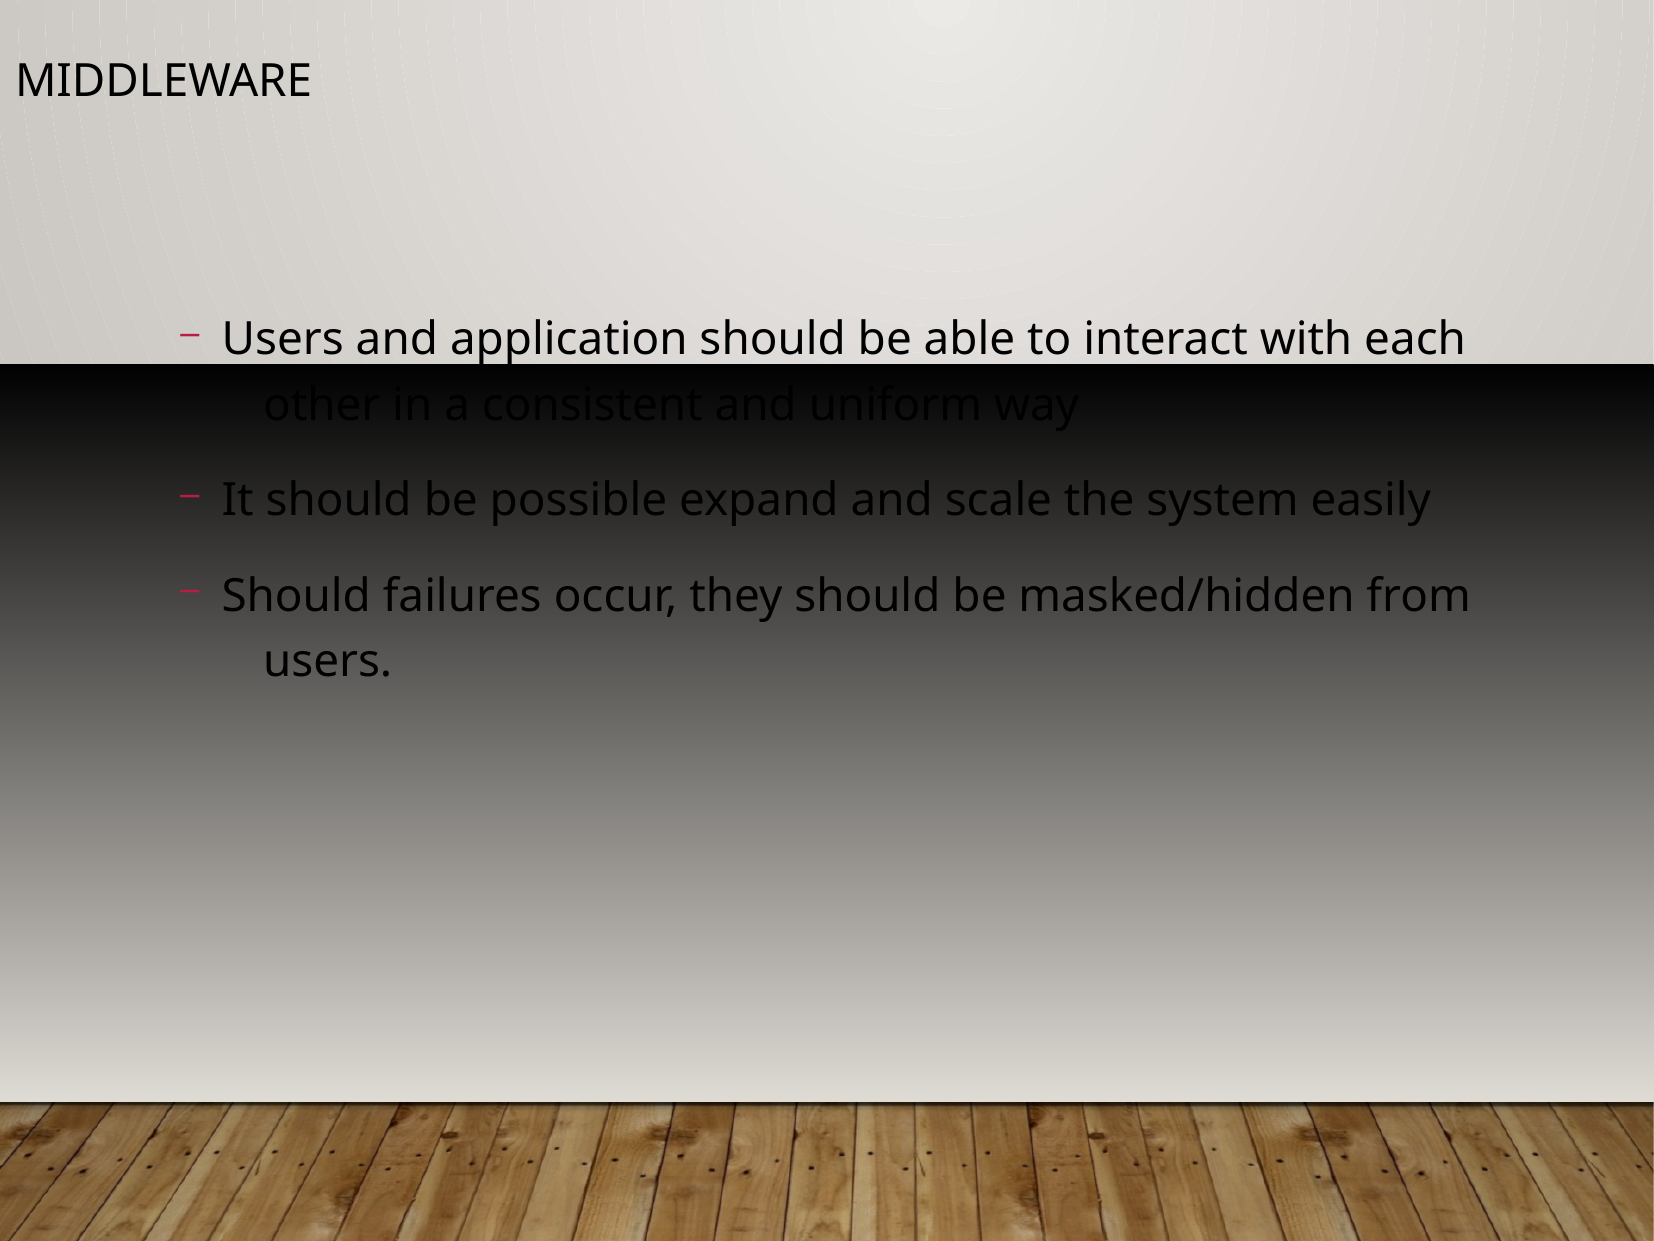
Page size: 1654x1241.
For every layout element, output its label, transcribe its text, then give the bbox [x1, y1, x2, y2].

title Middleware [0, 49, 1489, 257]
list Users and application should be able to interact with each other in a consistent and uniform way It should be possible expand and scale the system easily Should failures occur, they should be masked/hidden from users. [0, 290, 1489, 1010]
